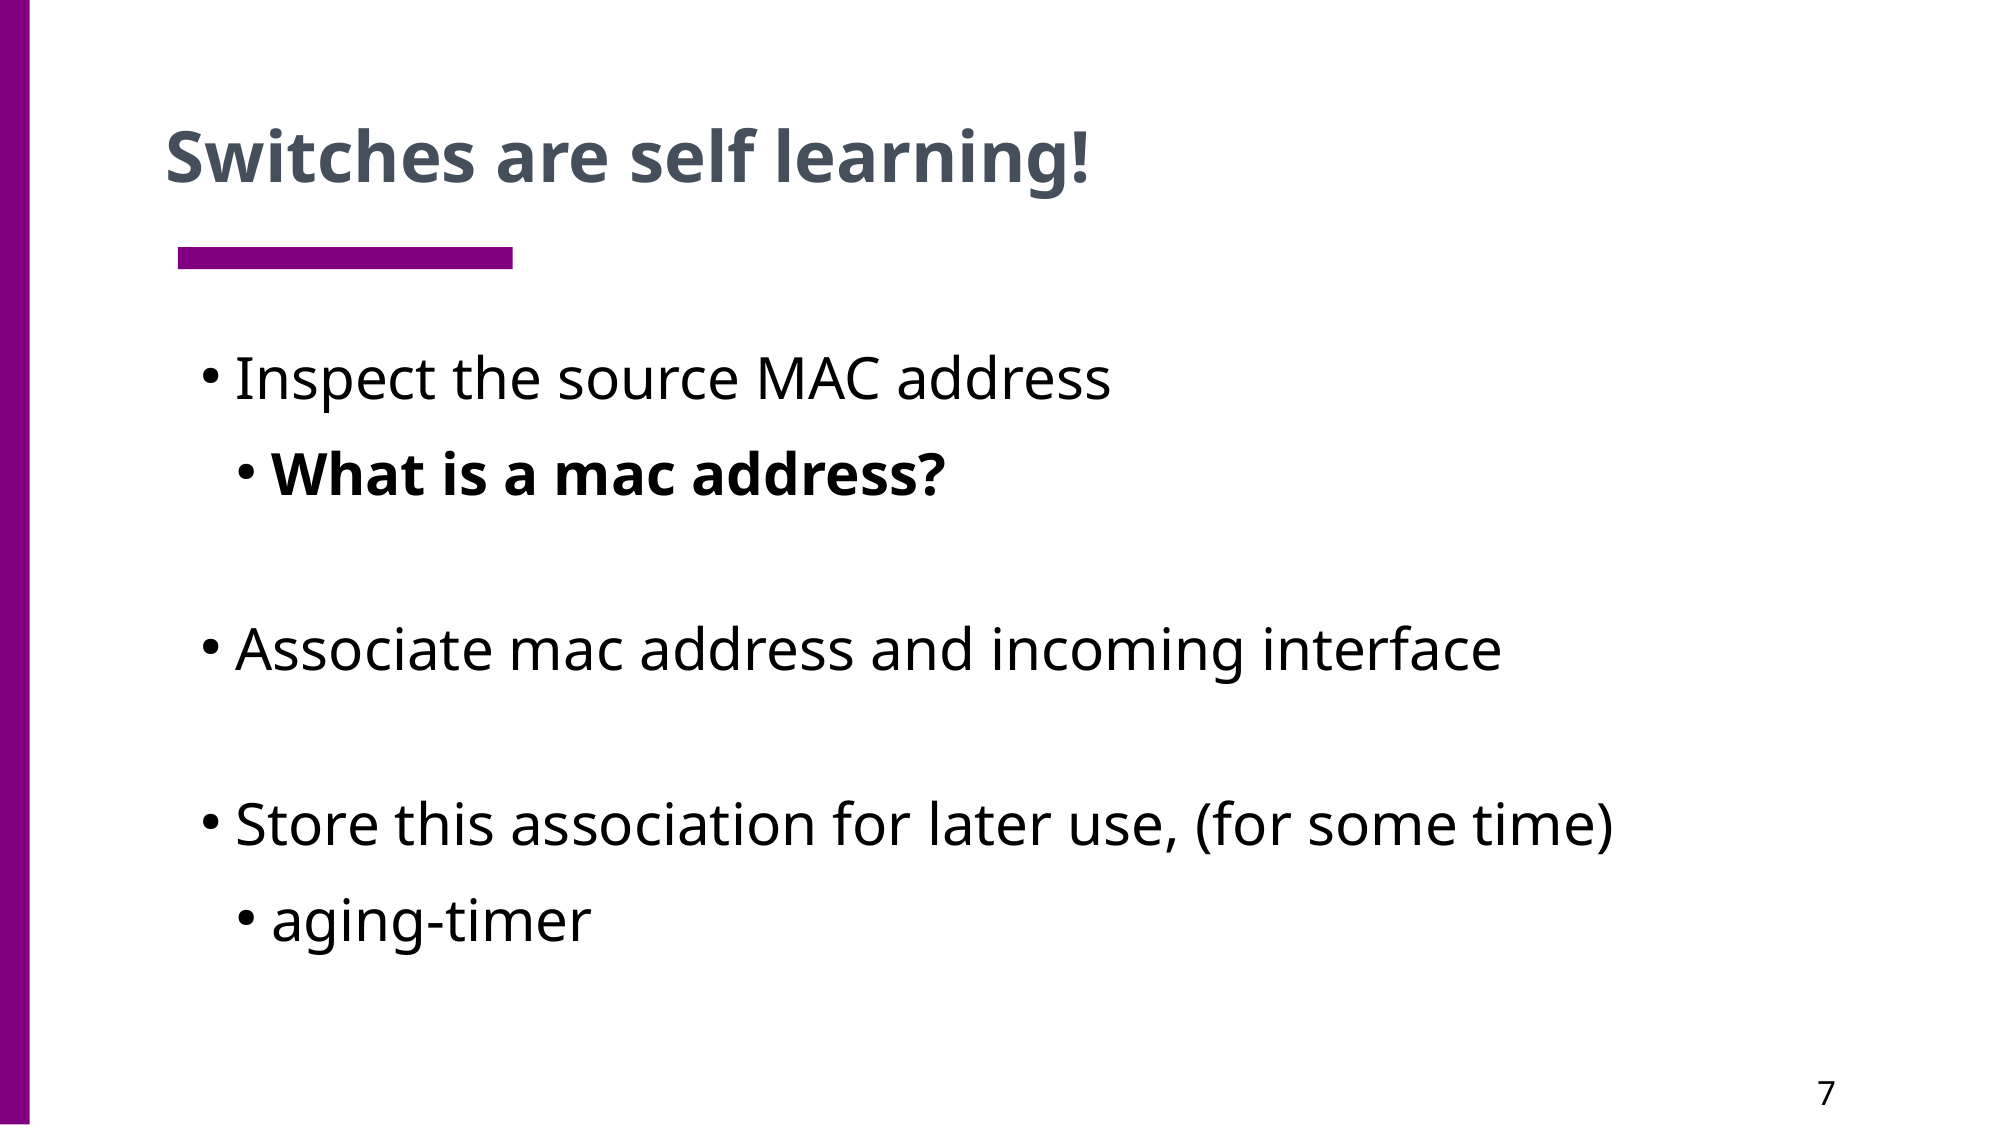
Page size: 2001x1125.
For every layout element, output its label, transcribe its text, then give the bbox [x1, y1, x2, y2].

text_box Switches are self learning! [151, 0, 1849, 212]
text_box Inspect the source MAC address What is a mac address? Associate mac address and incoming interface Store this association for later use, (for some time) aging-timer [185, 329, 2000, 980]
